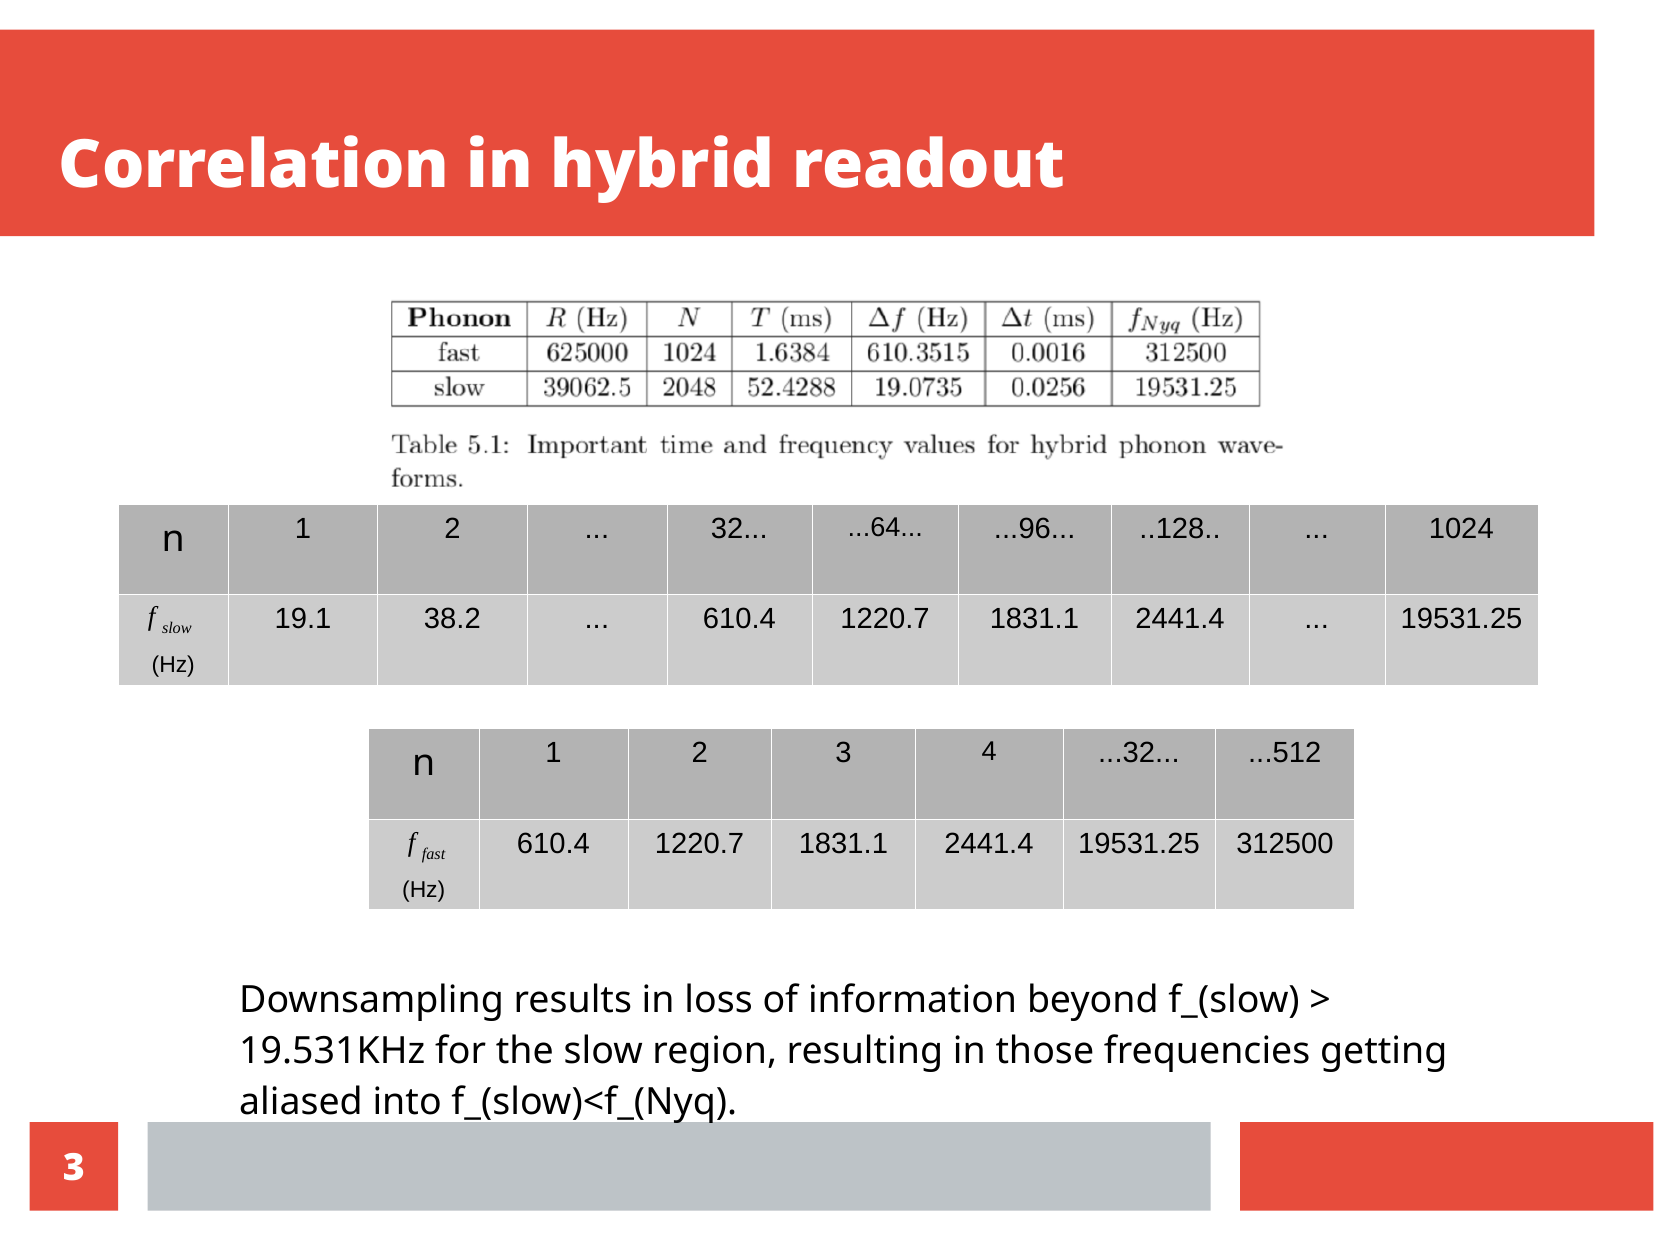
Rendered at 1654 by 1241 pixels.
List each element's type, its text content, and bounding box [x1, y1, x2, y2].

table_cell 19.1 [229, 595, 377, 685]
table_header 2 [629, 729, 771, 819]
chart [401, 828, 453, 863]
table_header 3 [772, 729, 915, 819]
table_cell 19531.25 [1386, 595, 1538, 685]
table_cell 610.4 [668, 595, 812, 685]
table_cell 1831.1 [959, 595, 1111, 685]
table_cell 19531.25 [1064, 820, 1215, 909]
table_cell 312500 [1216, 820, 1354, 909]
table_header ...96... [959, 505, 1111, 594]
table_cell 2441.4 [916, 820, 1063, 909]
table_header n [369, 729, 479, 819]
table_cell 610.4 [480, 820, 628, 909]
table_cell (Hz) [369, 820, 479, 909]
table_cell (Hz) [119, 595, 228, 685]
table_cell ... [528, 595, 667, 685]
table_header 32... [668, 505, 812, 594]
chart [141, 602, 199, 637]
table_header 2 [378, 505, 527, 594]
title Correlation in hybrid readout [59, 59, 1595, 207]
table_cell 1220.7 [813, 595, 958, 685]
table_header n [119, 505, 228, 594]
table_cell ... [1250, 595, 1385, 685]
table_header ..128.. [1112, 505, 1249, 594]
table_header 1 [480, 729, 628, 819]
table_cell 1220.7 [629, 820, 771, 909]
table_header ...512 [1216, 729, 1354, 819]
table_header ... [1250, 505, 1385, 594]
picture [366, 271, 1288, 504]
table_cell 1831.1 [772, 820, 915, 909]
table_header 1 [229, 505, 377, 594]
text_box Downsampling results in loss of information beyond f_(slow) > 19.531KHz for the slow region, resulting in those frequencies getting aliased into f_(slow)<f_(Nyq). [224, 964, 1512, 1111]
table_header ... [528, 505, 667, 594]
table_cell 2441.4 [1112, 595, 1249, 685]
table_cell 38.2 [378, 595, 527, 685]
table_header ...64... [813, 505, 958, 594]
table_header 4 [916, 729, 1063, 819]
table_header ...32... [1064, 729, 1215, 819]
table_header 1024 [1386, 505, 1538, 594]
